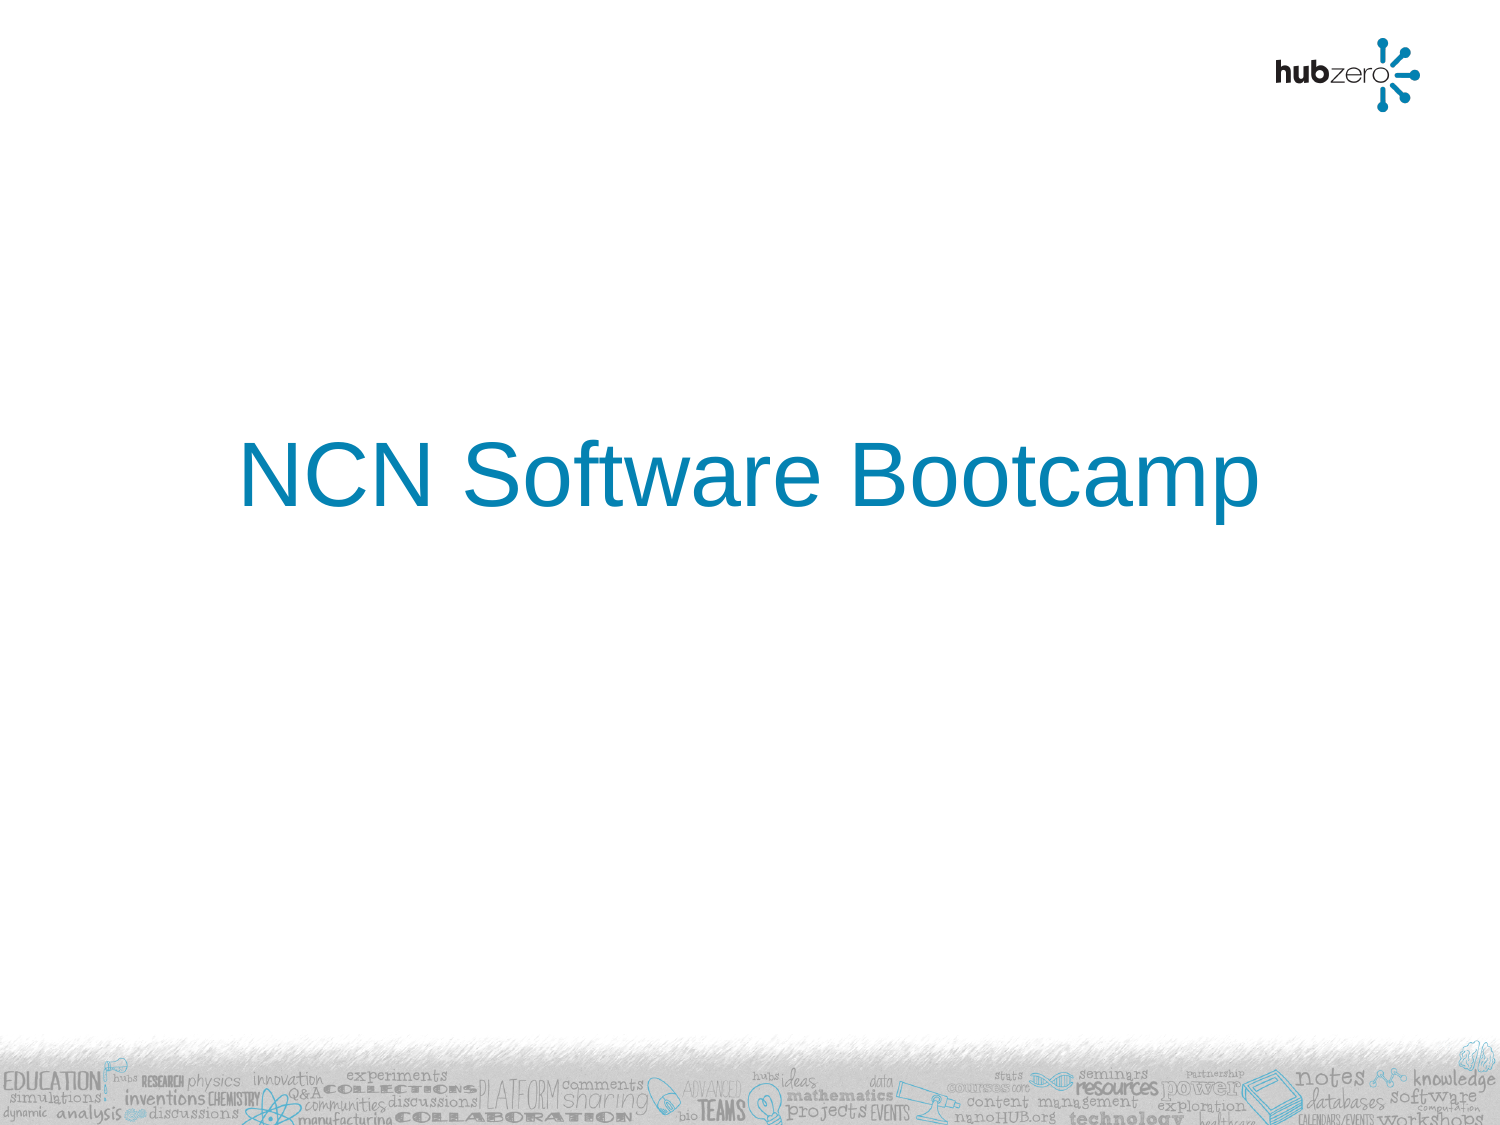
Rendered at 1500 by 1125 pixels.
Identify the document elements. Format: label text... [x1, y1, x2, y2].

text_box NCN Software Bootcamp [112, 302, 1388, 638]
picture [0, 1034, 1500, 1125]
picture [1272, 35, 1423, 115]
